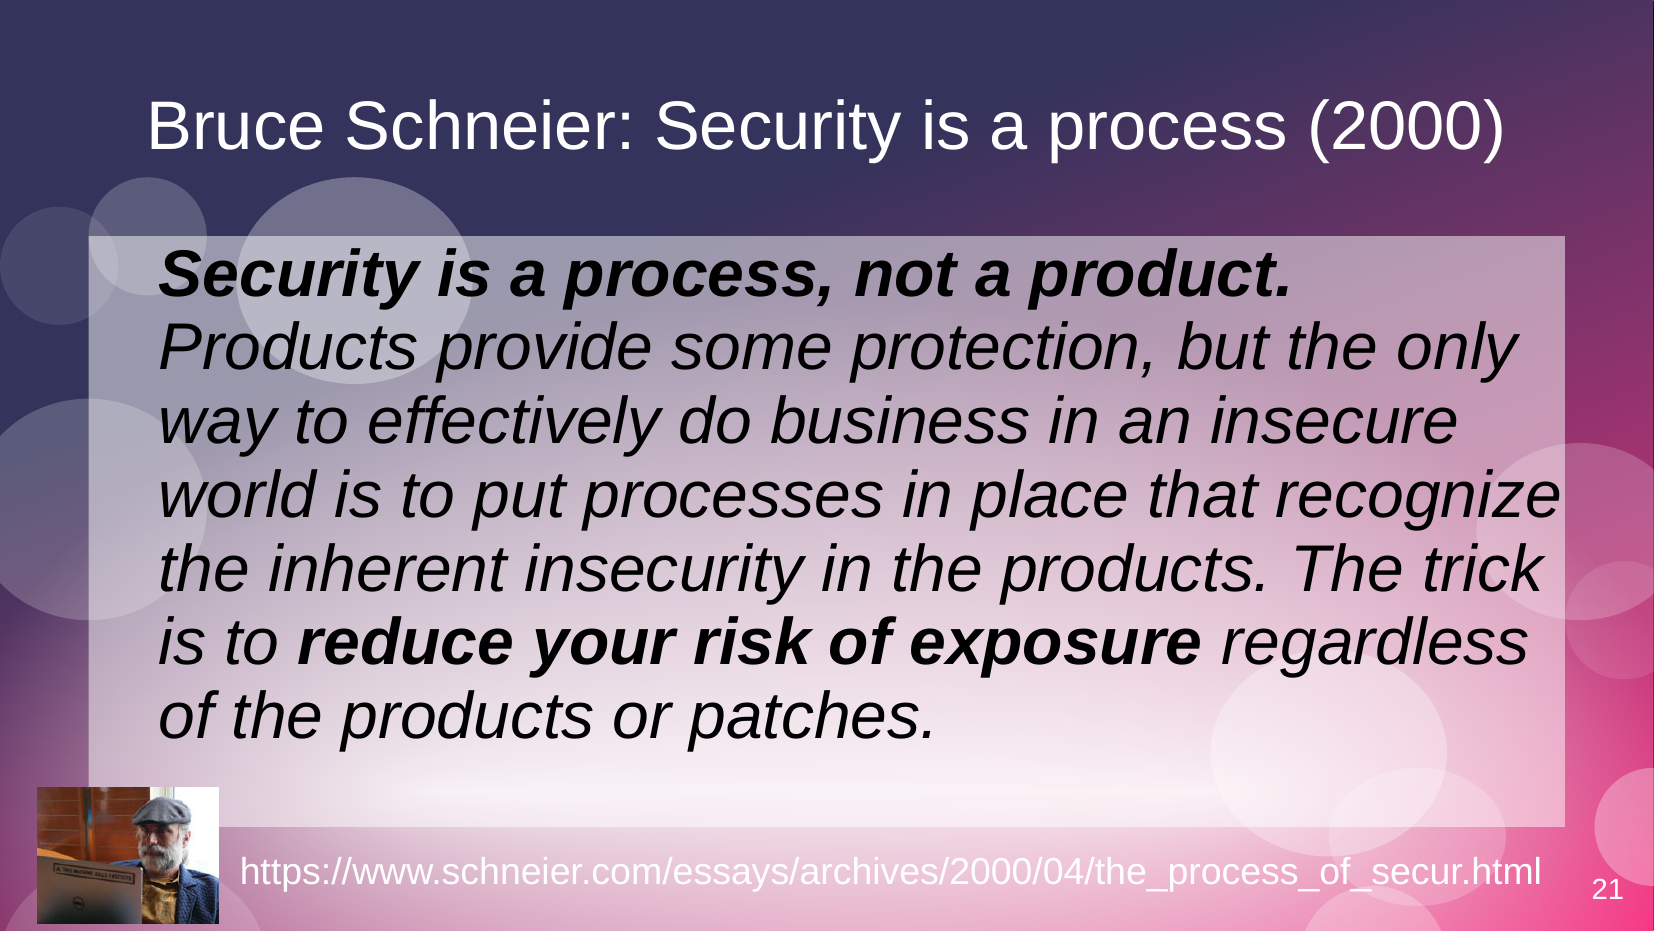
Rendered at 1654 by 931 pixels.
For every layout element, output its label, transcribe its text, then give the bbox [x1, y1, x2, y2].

title Bruce Schneier: Security is a process (2000) [88, 44, 1565, 207]
picture [37, 787, 219, 924]
text_box https://www.schneier.com/essays/archives/2000/04/the_process_of_secur.html [225, 843, 1560, 901]
list Security is a process, not a product. Products provide some protection, but the only way to effectively do business in an insecure world is to put processes in place that recognize the inherent insecurity in the products. The trick is to reduce your risk of exposure regardless of the products or patches. [88, 236, 1565, 827]
